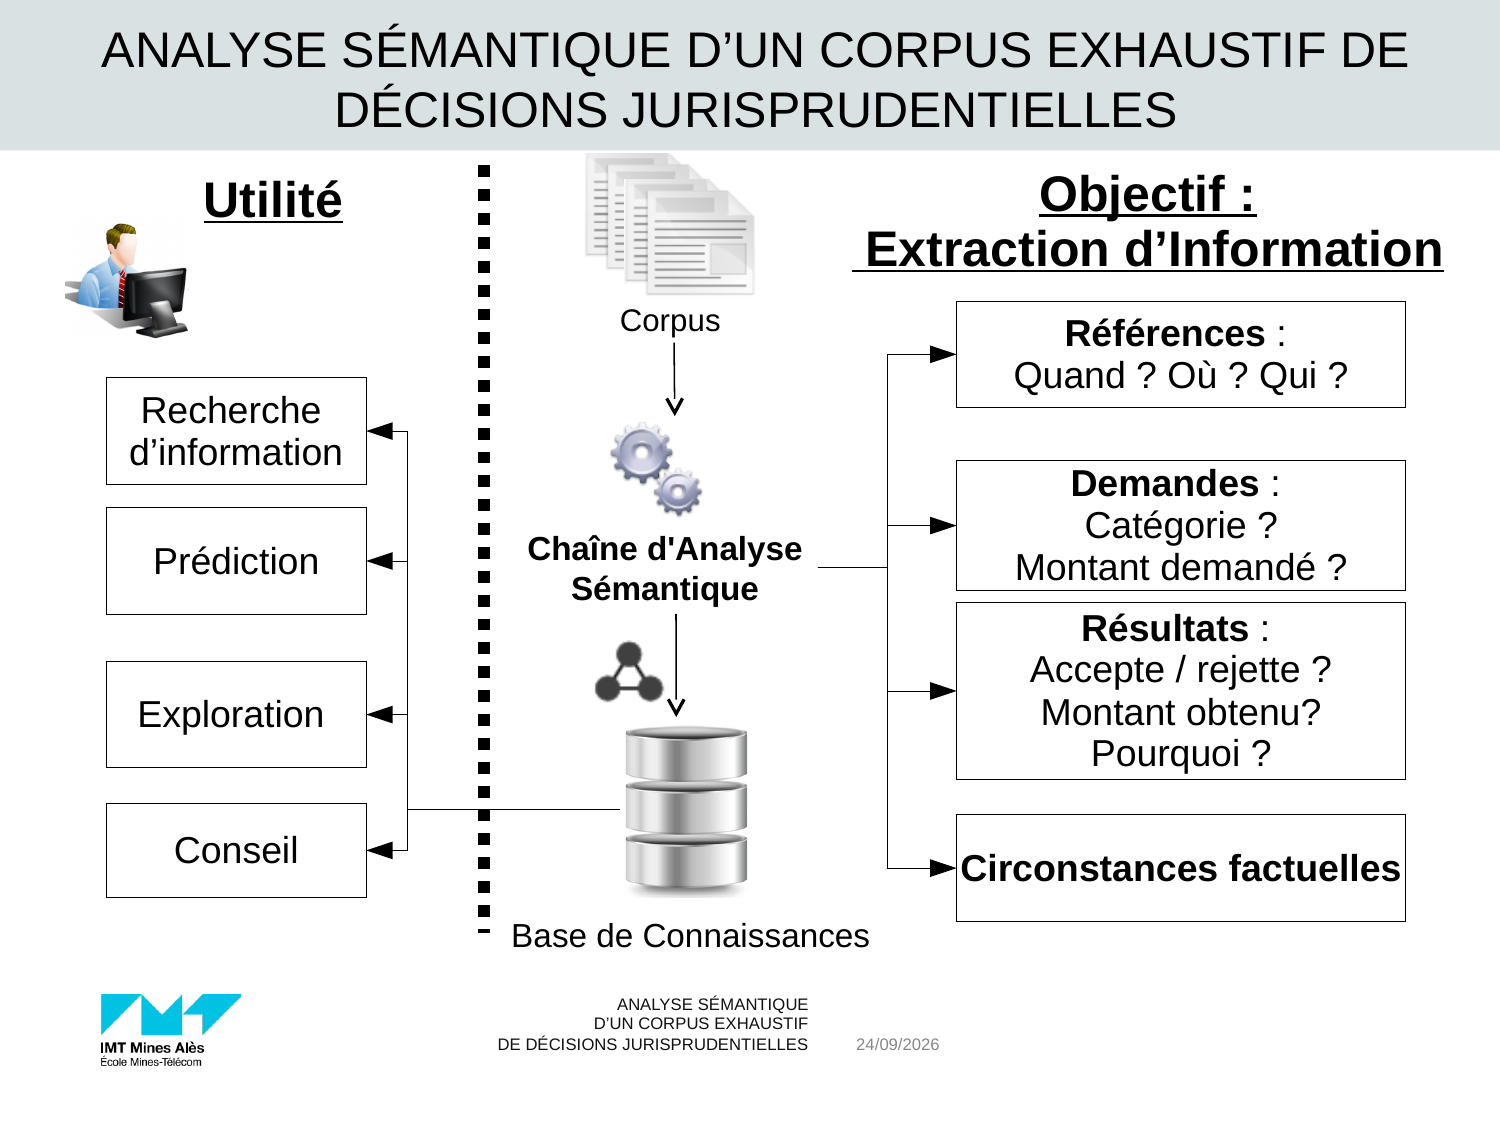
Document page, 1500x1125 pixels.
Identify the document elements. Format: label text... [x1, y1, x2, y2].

title Analyse sémantique d’un corpus Exhaustif de décisions jurisprudentielles [94, 11, 1418, 138]
picture [65, 212, 189, 339]
picture [584, 153, 762, 302]
text_box Circonstances factuelles [956, 814, 1406, 922]
slide_number 16/01/2018 [856, 994, 1247, 1054]
text_box Chaîne d'Analyse Sémantique [512, 520, 818, 615]
text_box Exploration [106, 661, 367, 768]
text_box Prédiction [106, 507, 367, 615]
text_box Objectif : Extraction d’Information [837, 158, 1460, 285]
text_box Résultats : Accepte / rejette ? Montant obtenu? Pourquoi ? [956, 602, 1406, 780]
text_box Conseil [106, 803, 367, 898]
text_box Références : Quand ? Où ? Qui ? [956, 301, 1406, 408]
text_box Base de Connaissances [496, 906, 886, 962]
text_box Corpus [604, 292, 736, 345]
text_box Analyse sémantique d’un corpus Exhaustif de décisions jurisprudentielles [419, 994, 809, 1054]
text_box Demandes : Catégorie ? Montant demandé ? [956, 460, 1406, 591]
text_box Utilité [188, 165, 358, 236]
picture [590, 637, 674, 708]
picture [602, 413, 709, 520]
text_box Recherche d’information [106, 377, 367, 485]
picture [620, 721, 751, 898]
